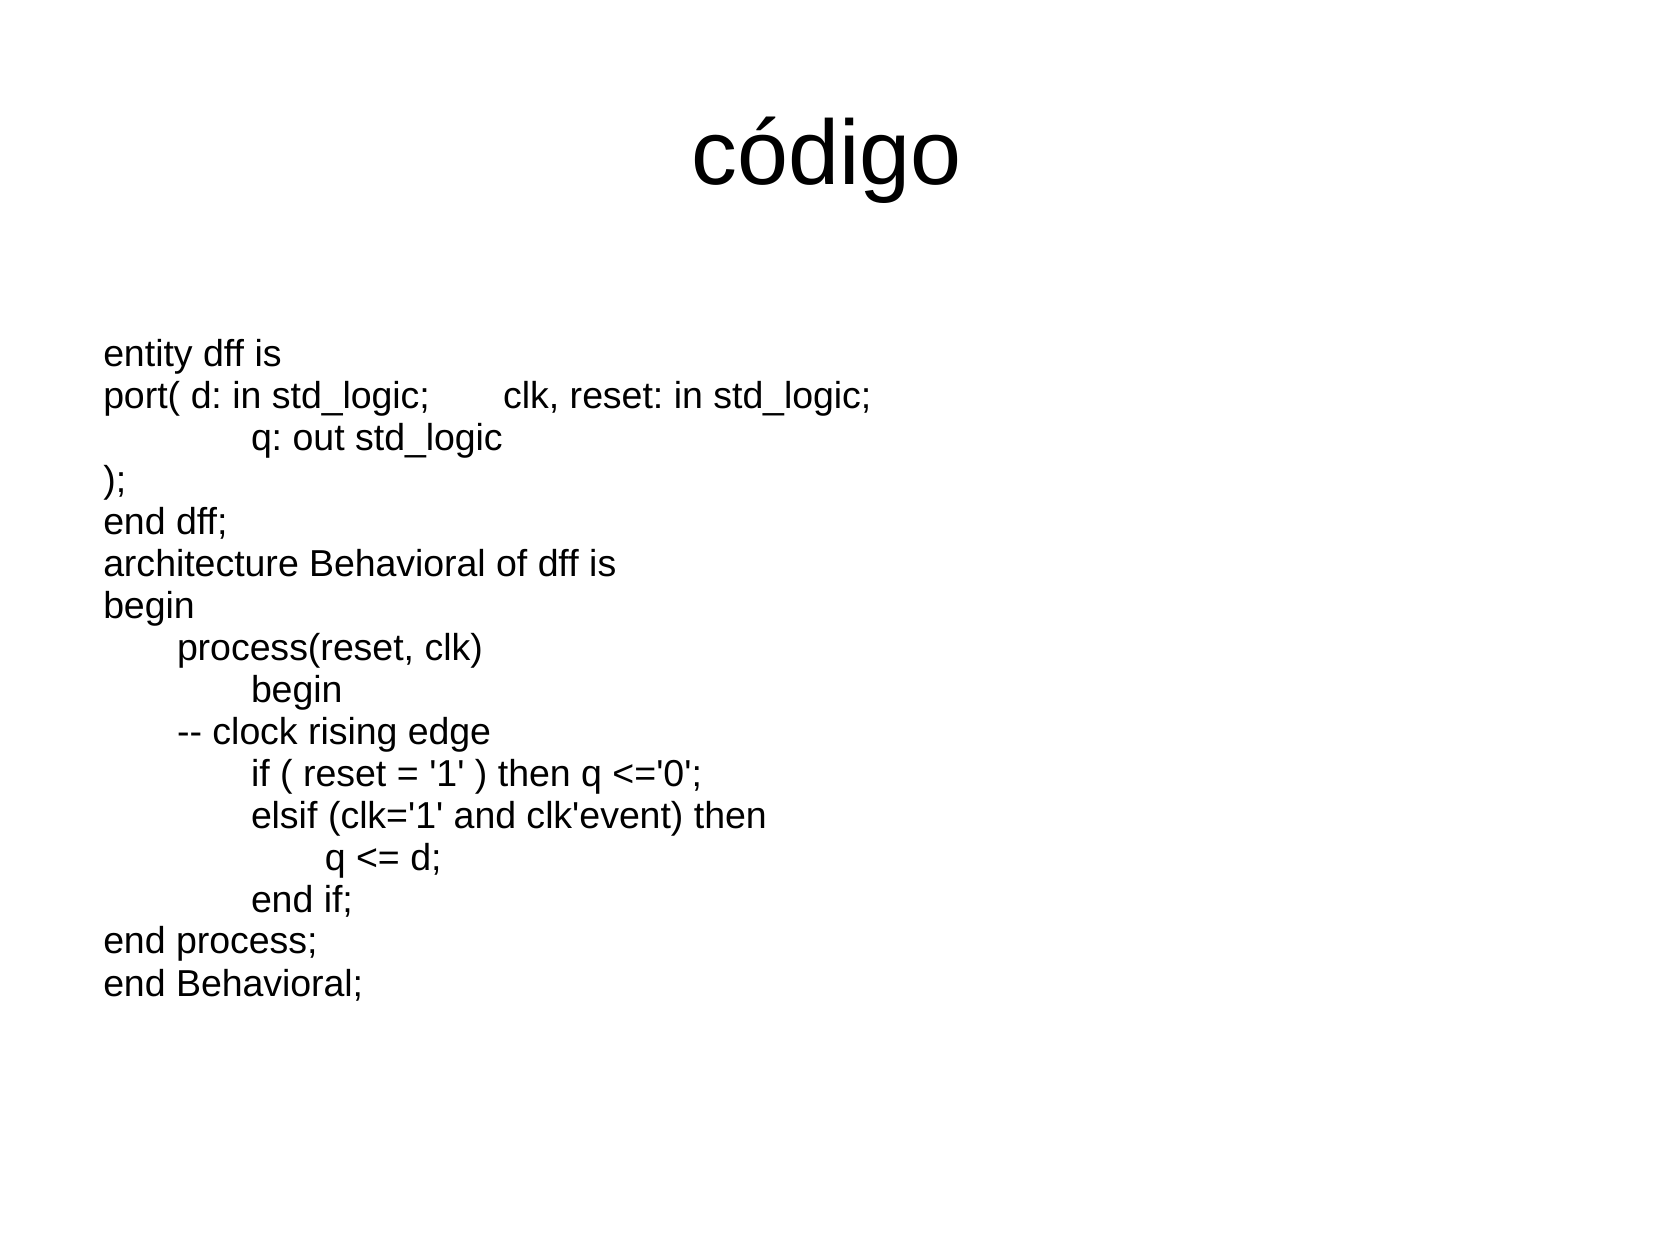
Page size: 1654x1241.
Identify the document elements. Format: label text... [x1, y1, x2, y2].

title código [82, 56, 1571, 250]
text_box entity dff is port( d: in std_logic; clk, reset: in std_logic; q: out std_logic ); end dff; architecture Behavioral of dff is begin process(reset, clk) begin -- clock rising edge if ( reset = '1' ) then q <='0'; elsif (clk='1' and clk'event) then q <= d; end if; end process; end Behavioral; [88, 324, 888, 1013]
